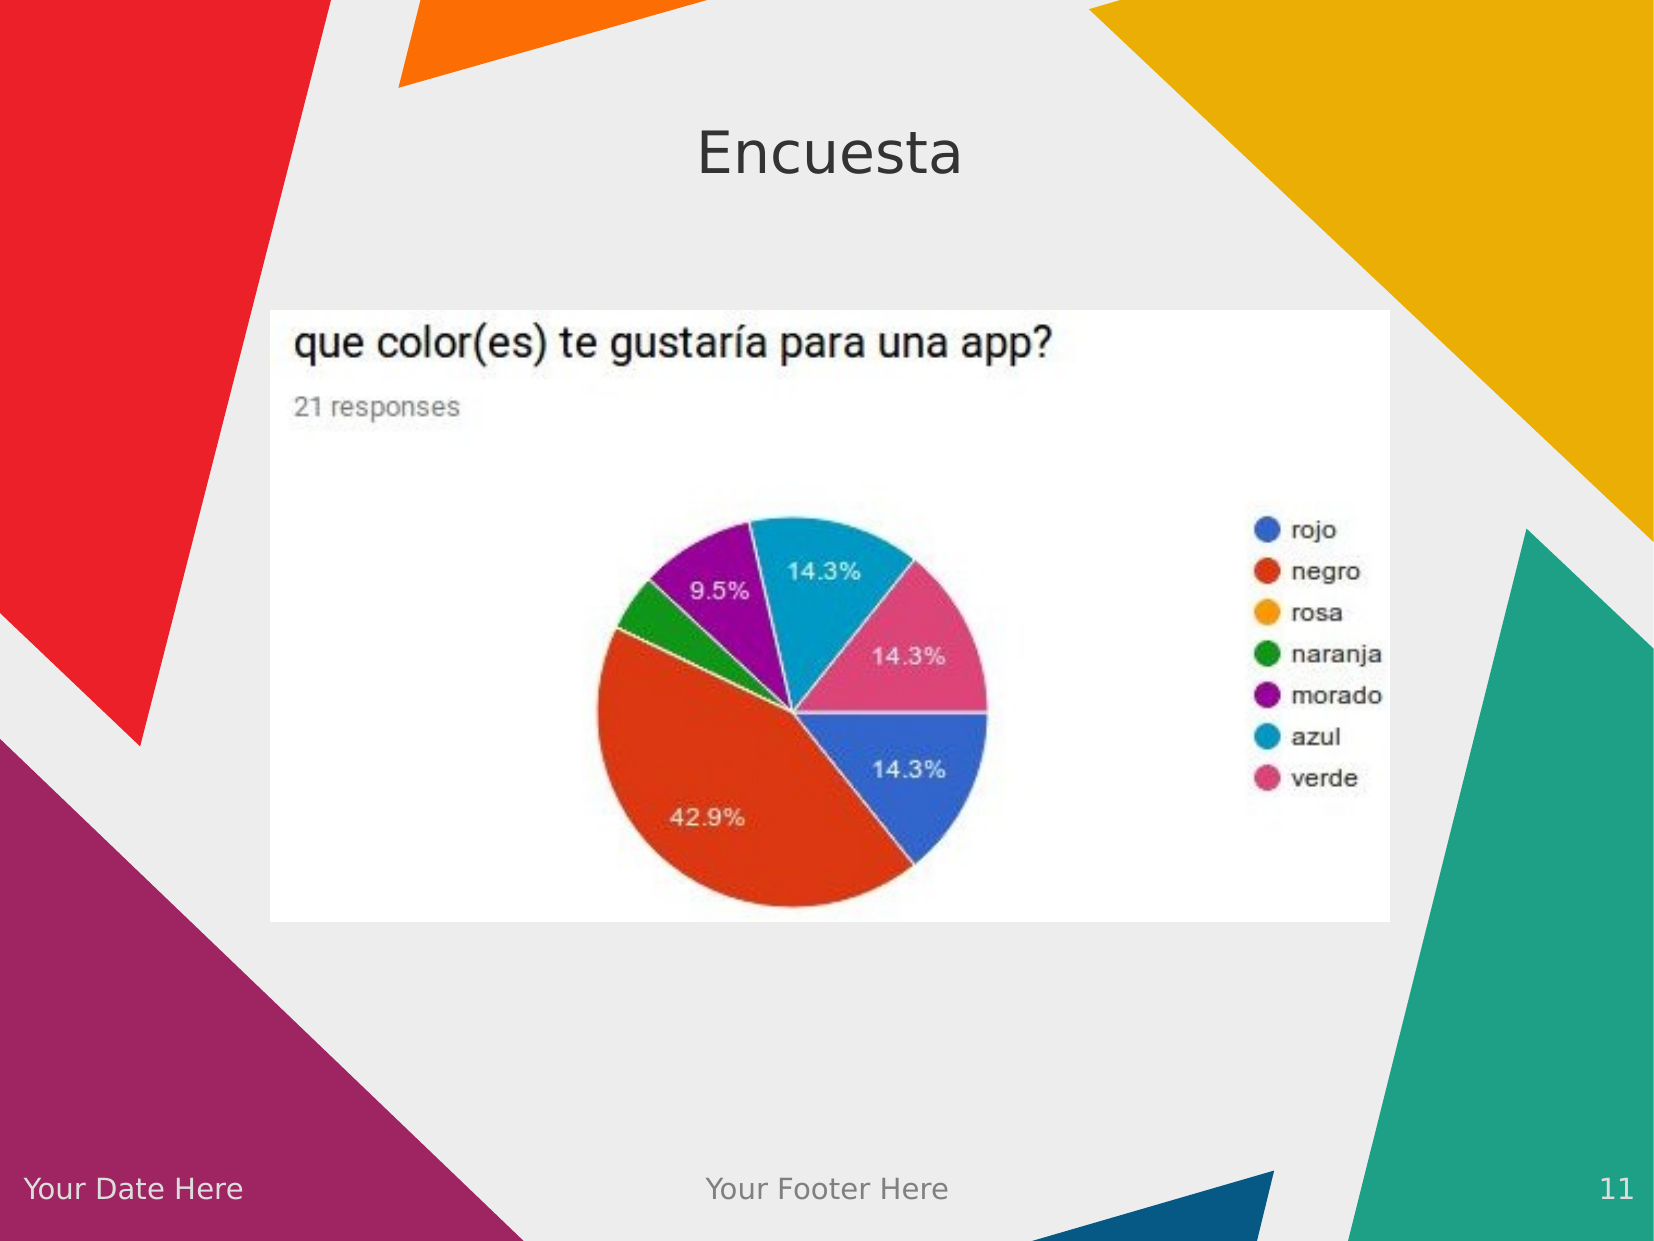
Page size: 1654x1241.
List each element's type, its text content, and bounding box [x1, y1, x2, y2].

title Encuesta [289, 49, 1372, 257]
picture [270, 310, 1390, 922]
